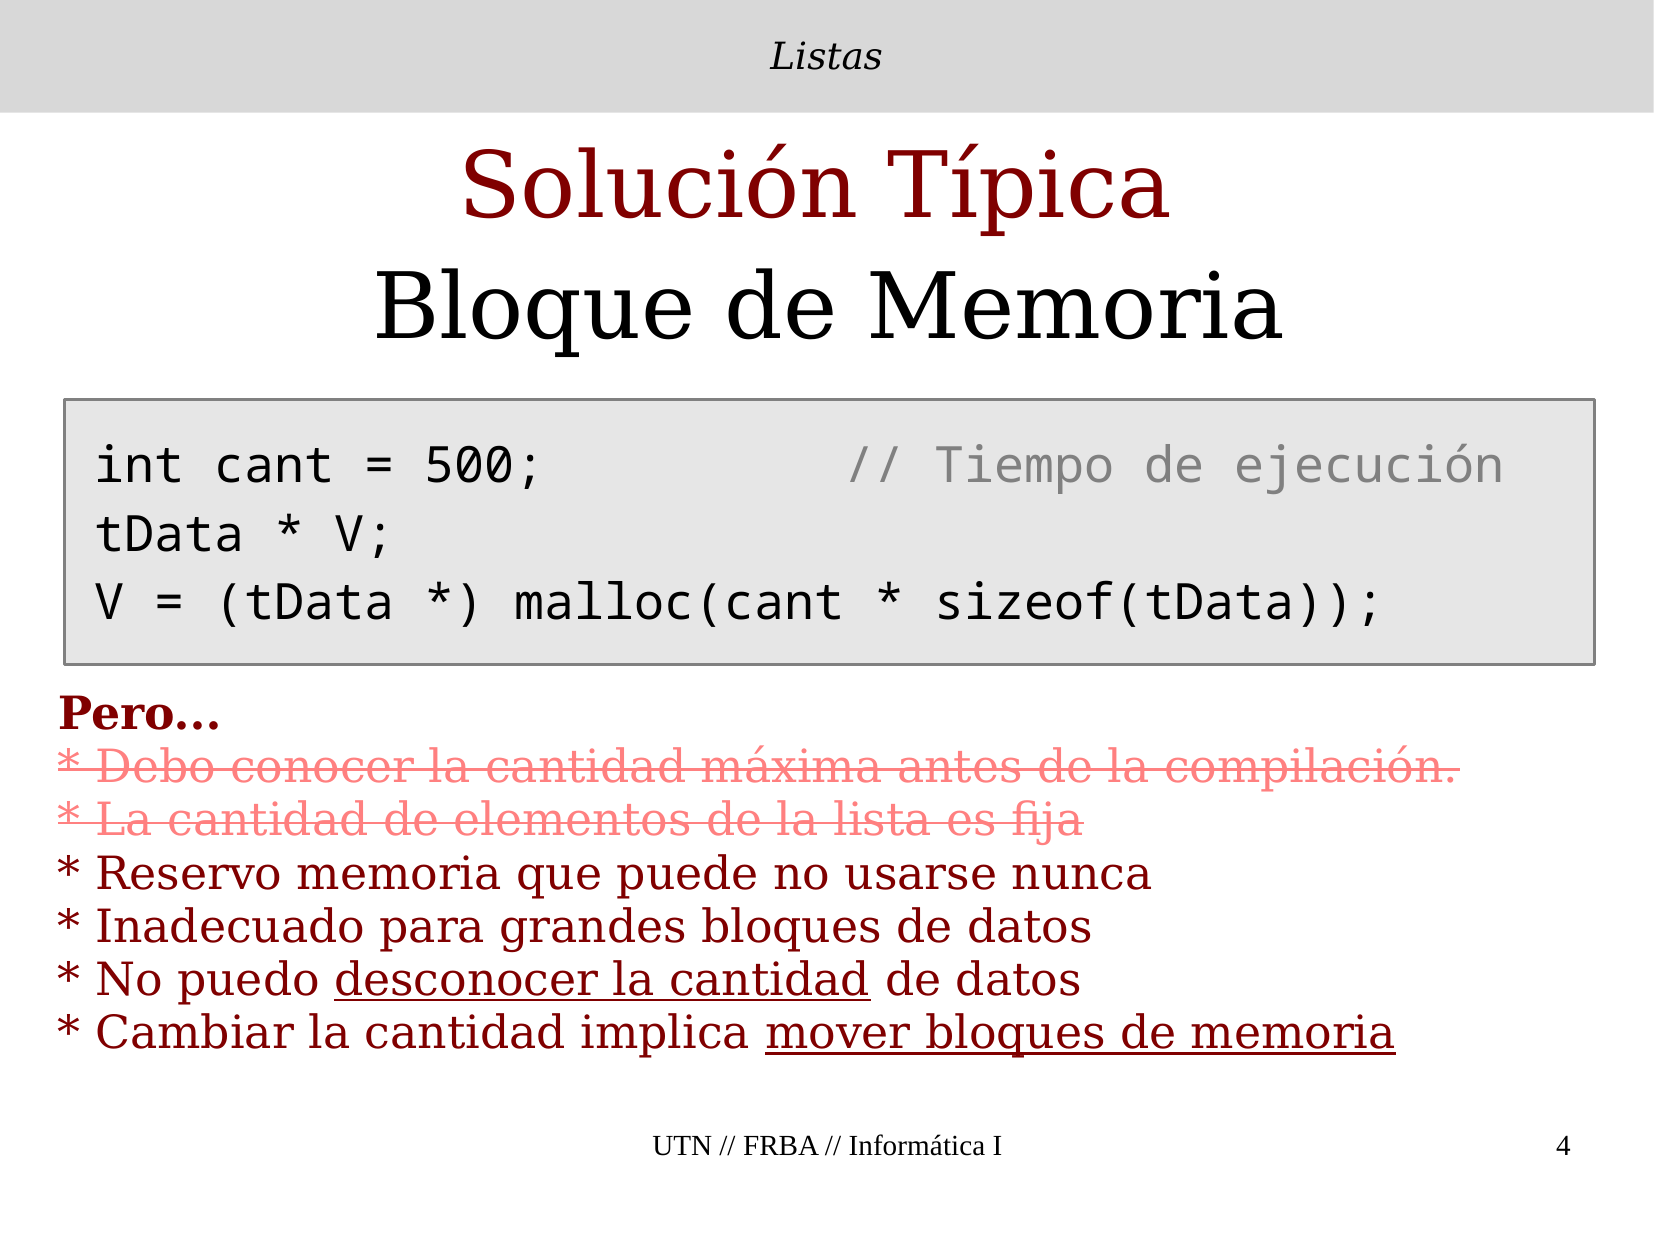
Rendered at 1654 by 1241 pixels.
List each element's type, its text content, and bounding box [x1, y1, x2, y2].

title int cant = 500; // Tiempo de ejecución tData * V; V = (tData *) malloc(cant * sizeof(tData)); [64, 426, 1595, 637]
title Solución Típica [54, 132, 1607, 239]
title Bloque de Memoria [53, 248, 1605, 366]
title Pero... * Debo conocer la cantidad máxima antes de la compilación. * La cantidad de elementos de la lista es fija * Reservo memoria que puede no usarse nunca * Inadecuado para grandes bloques de datos * No puedo desconocer la cantidad de datos * Cambiar la cantidad implica mover bloques de memoria [57, 686, 1610, 1060]
text_box Listas [0, 0, 1654, 113]
